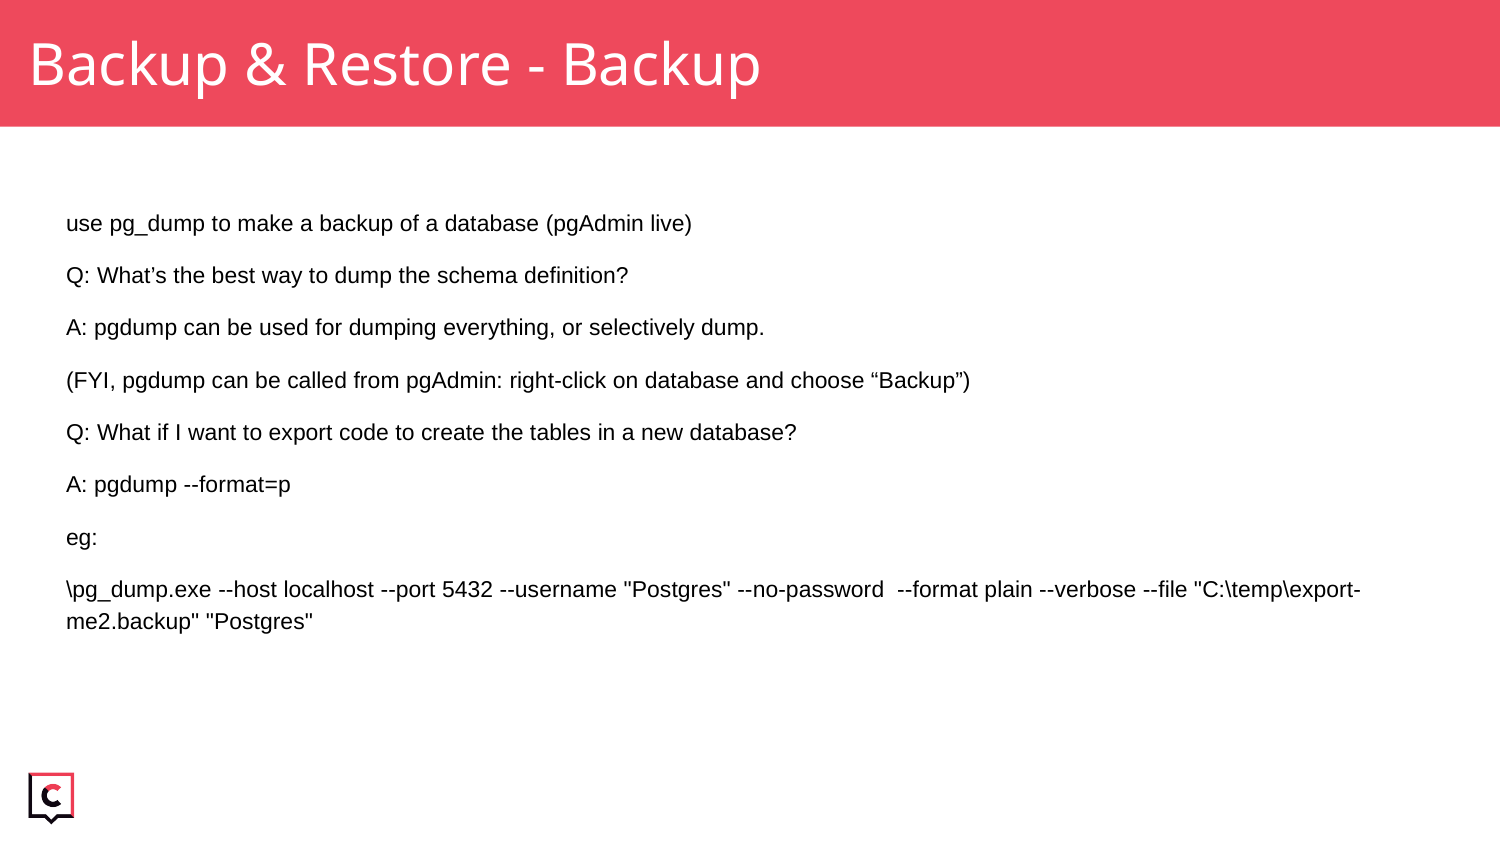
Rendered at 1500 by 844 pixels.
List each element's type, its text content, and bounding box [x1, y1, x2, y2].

picture [19, 764, 82, 830]
list use pg_dump to make a backup of a database (pgAdmin live) Q: What’s the best way to dump the schema definition? A: pgdump can be used for dumping everything, or selectively dump. (FYI, pgdump can be called from pgAdmin: right-click on database and choose “Backup”) Q: What if I want to export code to create the tables in a new database? A: pgdump --format=p eg: \pg_dump.exe --host localhost --port 5432 --username "Postgres" --no-password --format plain --verbose --file "C:\temp\export-me2.backup" "Postgres" [51, 189, 1449, 750]
title Backup & Restore - Backup [13, 12, 1412, 107]
